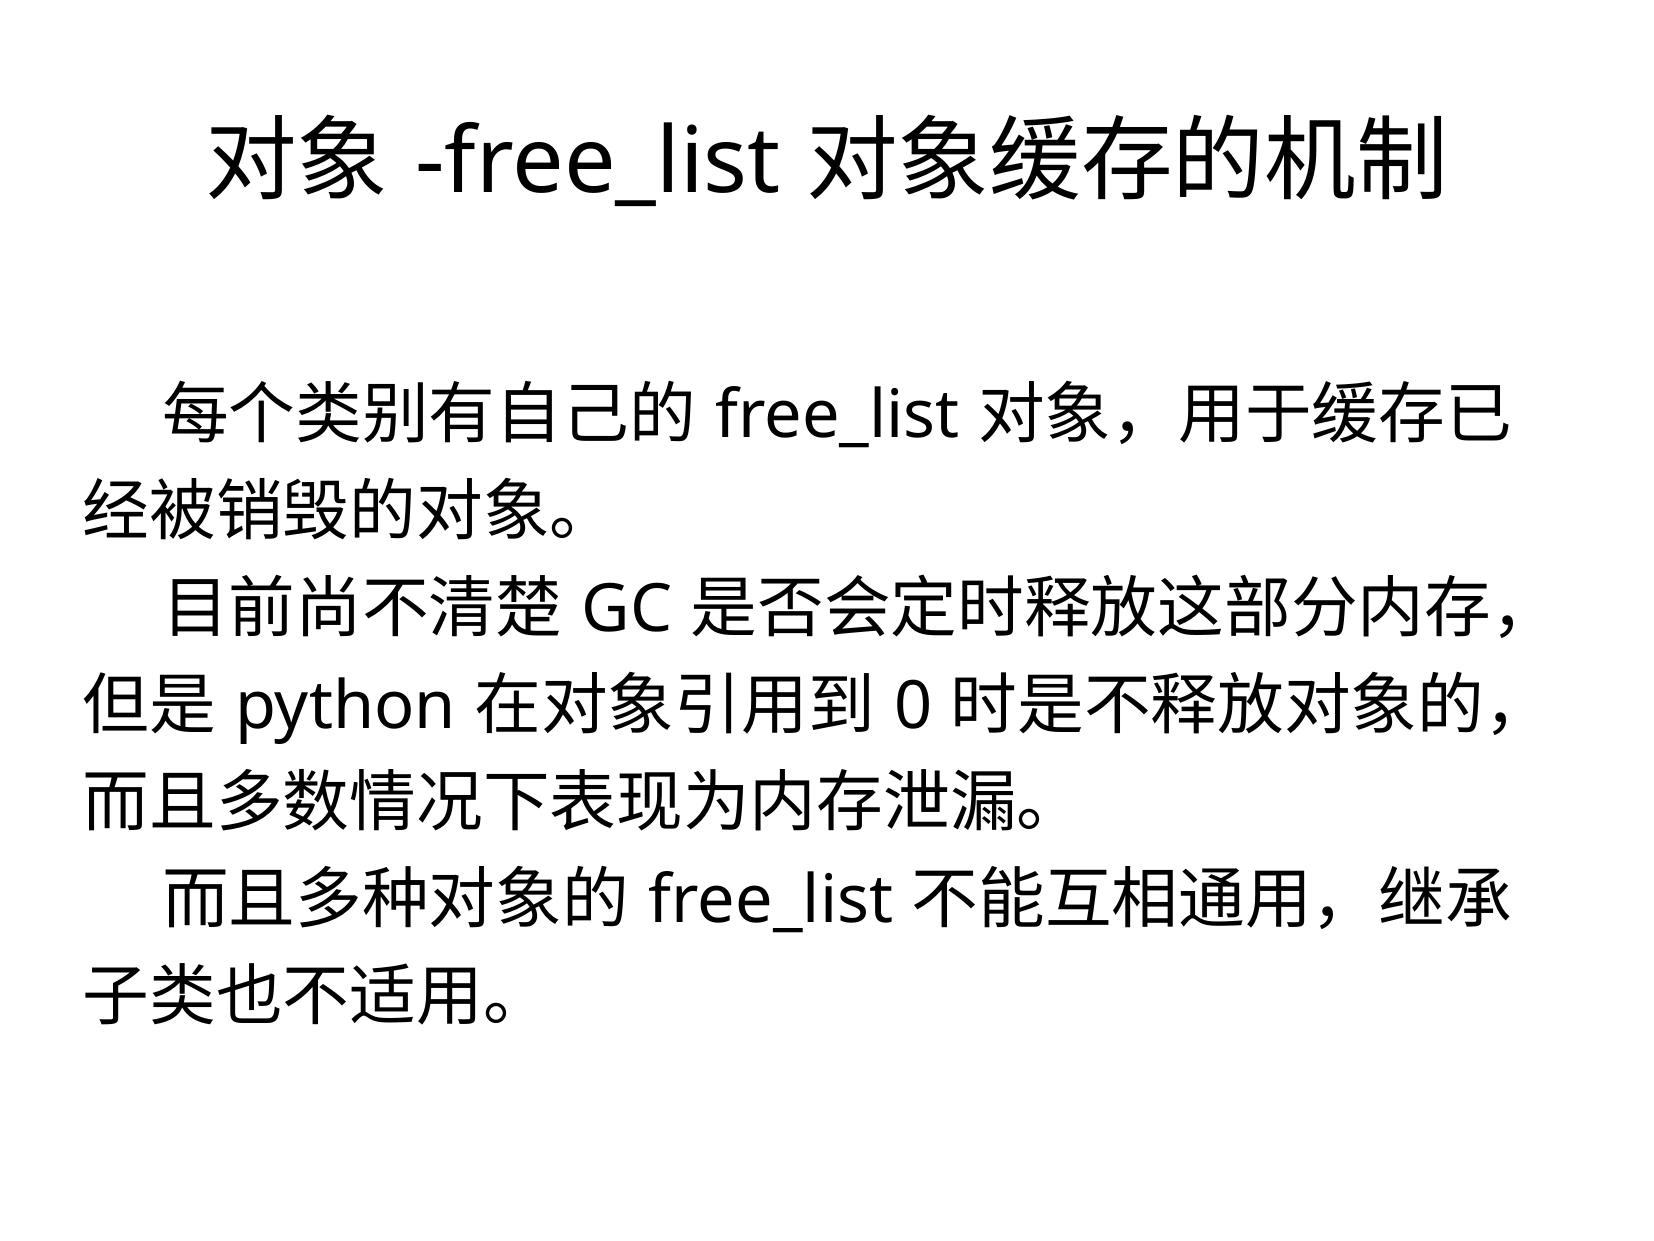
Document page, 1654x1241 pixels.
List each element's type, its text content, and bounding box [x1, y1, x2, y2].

subtitle 每个类别有自己的free_list对象，用于缓存已经被销毁的对象。 目前尚不清楚GC是否会定时释放这部分内存，但是python在对象引用到0时是不释放对象的，而且多数情况下表现为内存泄漏。 而且多种对象的free_list不能互相通用，继承子类也不适用。 [82, 290, 1571, 1109]
title 对象-free_list对象缓存的机制 [82, 49, 1571, 257]
